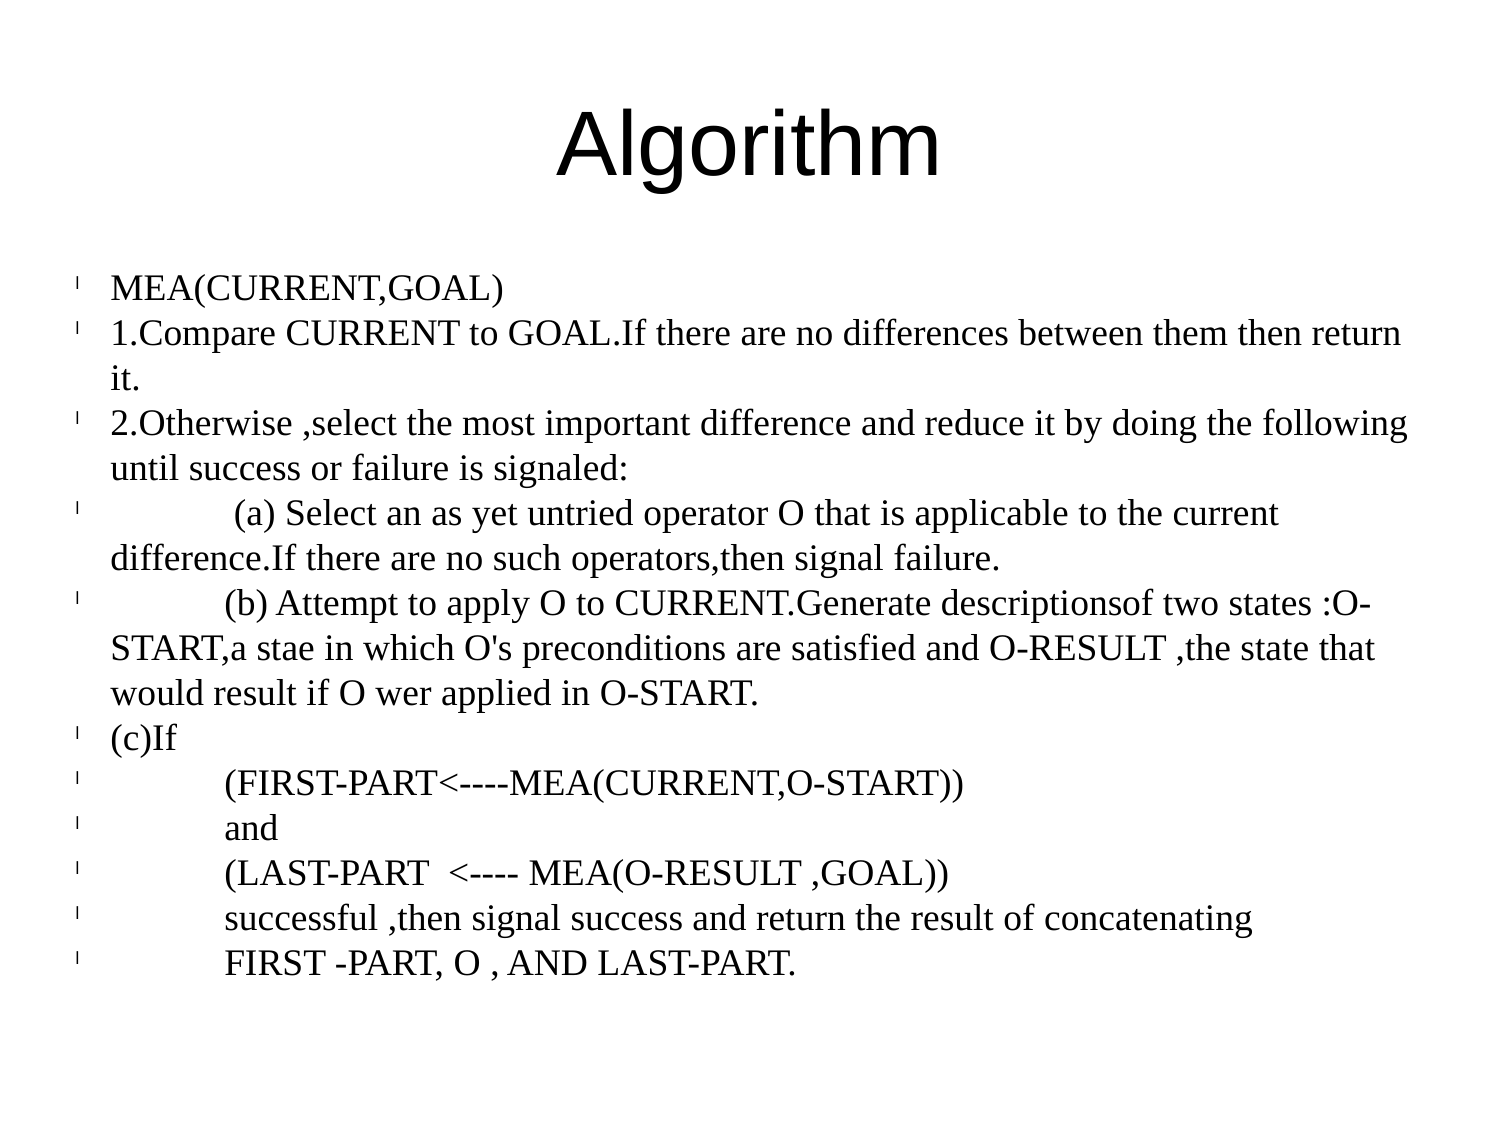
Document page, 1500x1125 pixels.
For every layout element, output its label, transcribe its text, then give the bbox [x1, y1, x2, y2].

text_box MEA(CURRENT,GOAL) 1.Compare CURRENT to GOAL.If there are no differences between them then return it. 2.Otherwise ,select the most important difference and reduce it by doing the following until success or failure is signaled: (a) Select an as yet untried operator O that is applicable to the current difference.If there are no such operators,then signal failure. (b) Attempt to apply O to CURRENT.Generate descriptionsof two states :O-START,a stae in which O's preconditions are satisfied and O-RESULT ,the state that would result if O wer applied in O-START. (c)If (FIRST-PART<----MEA(CURRENT,O-START)) and (LAST-PART <---- MEA(O-RESULT ,GOAL)) successful ,then signal success and return the result of concatenating FIRST -PART, O , AND LAST-PART. [75, 263, 1425, 916]
text_box Algorithm [75, 44, 1425, 233]
